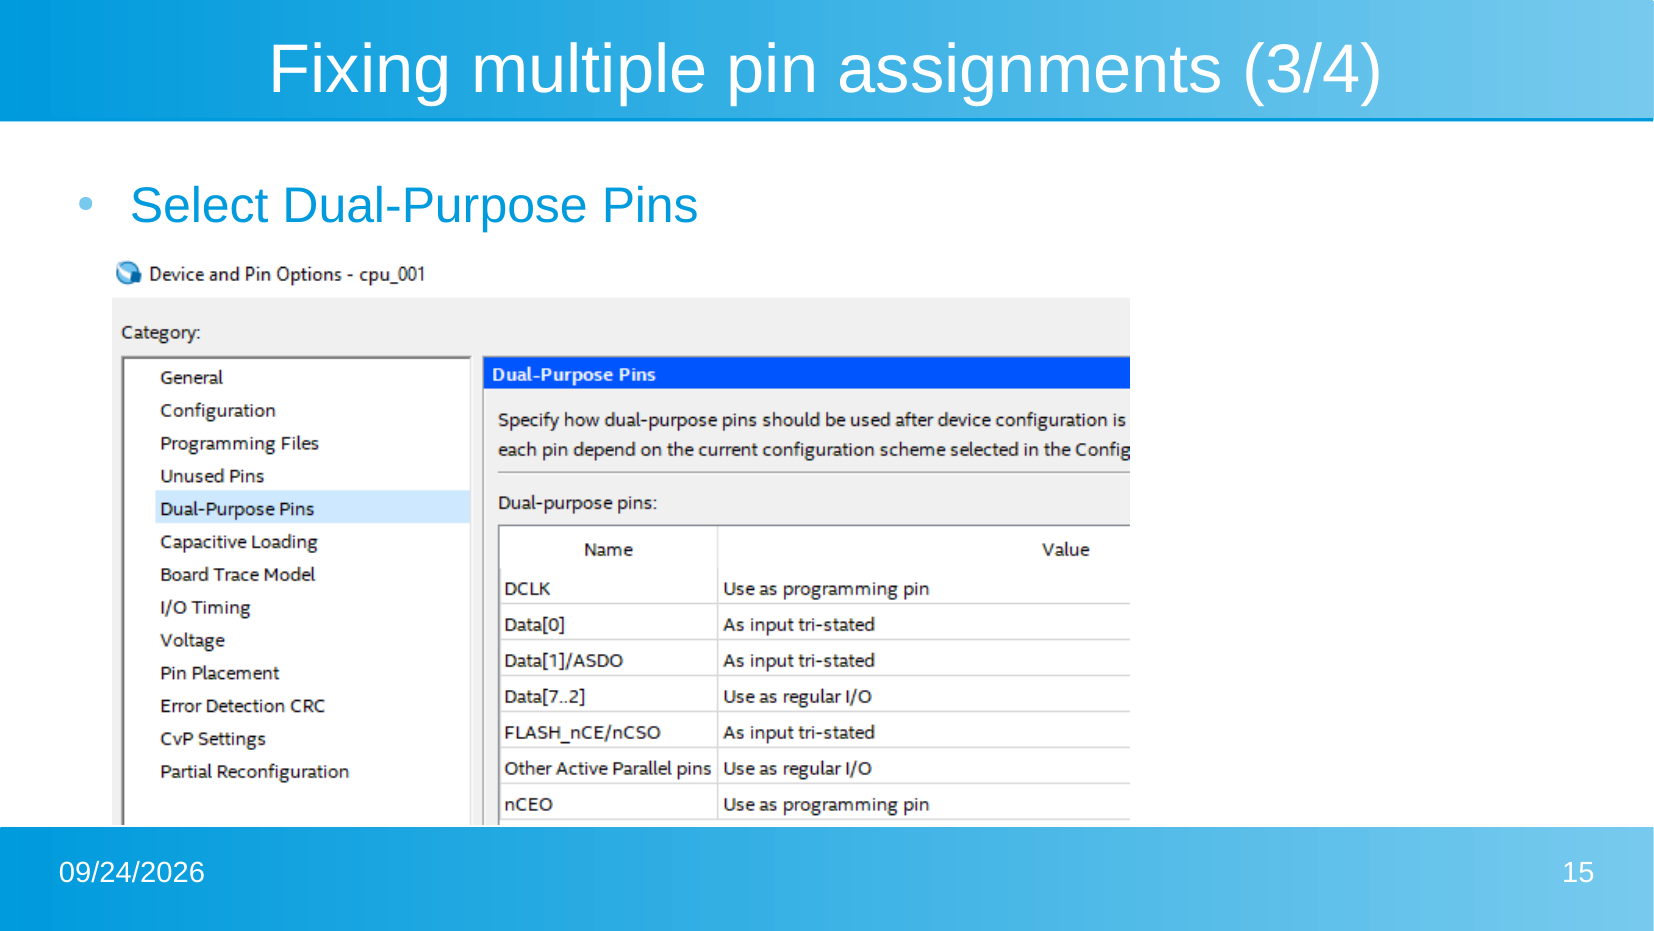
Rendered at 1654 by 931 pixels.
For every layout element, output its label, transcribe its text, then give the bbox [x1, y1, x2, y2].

picture [112, 256, 1130, 826]
title Fixing multiple pin assignments (3/4) [59, 29, 1595, 108]
list Select Dual-Purpose Pins [59, 177, 1595, 263]
